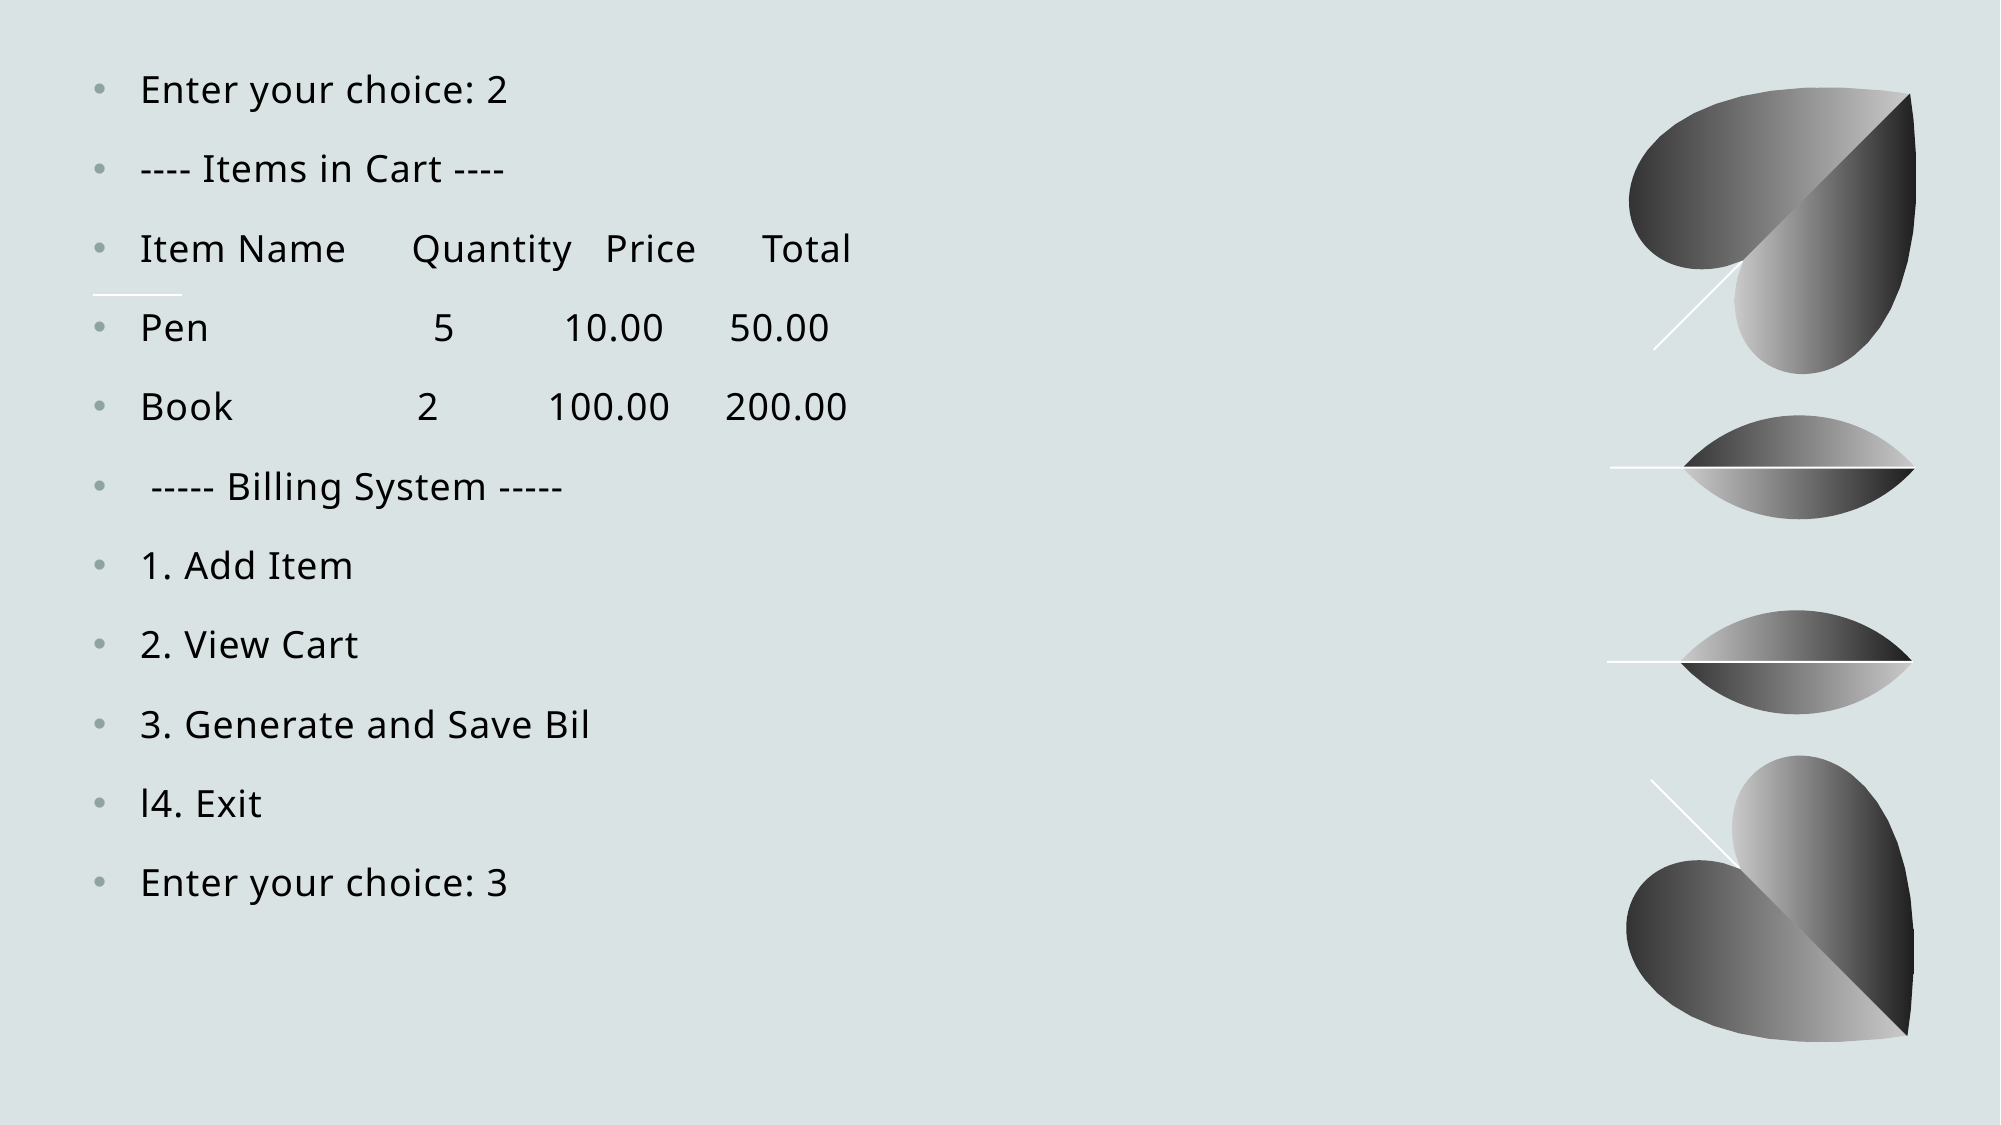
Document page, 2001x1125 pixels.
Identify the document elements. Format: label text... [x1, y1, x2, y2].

list Enter your choice: 2 ---- Items in Cart ---- Item Name Quantity Price Total Pen 5 10.00 50.00 Book 2 100.00 200.00 ----- Billing System ----- 1. Add Item 2. View Cart 3. Generate and Save Bil l4. Exit Enter your choice: 3 [93, 45, 1513, 1022]
